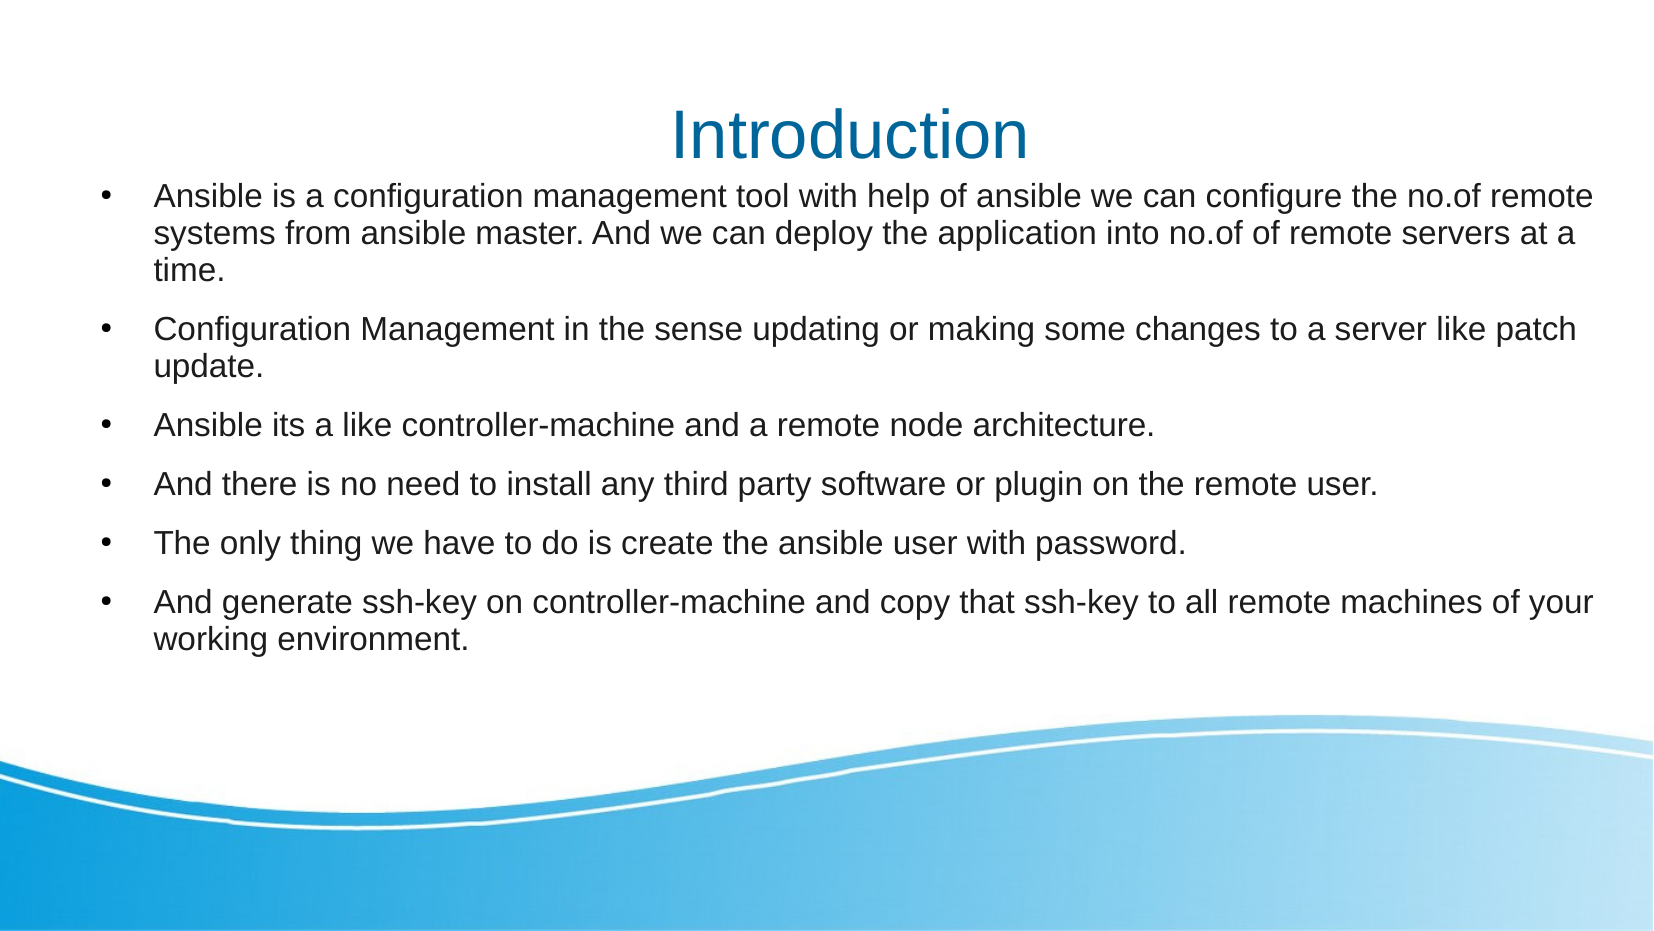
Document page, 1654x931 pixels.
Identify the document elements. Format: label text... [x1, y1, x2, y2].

list Ansible is a configuration management tool with help of ansible we can configure the no.of remote systems from ansible master. And we can deploy the application into no.of of remote servers at a time. Configuration Management in the sense updating or making some changes to a server like patch update. Ansible its a like controller-machine and a remote node architecture. And there is no need to install any third party software or plugin on the remote user. The only thing we have to do is create the ansible user with password. And generate ssh-key on controller-machine and copy that ssh-key to all remote machines of your working environment. [82, 177, 1619, 697]
title Introduction [106, 57, 1595, 177]
picture [0, 714, 1654, 931]
